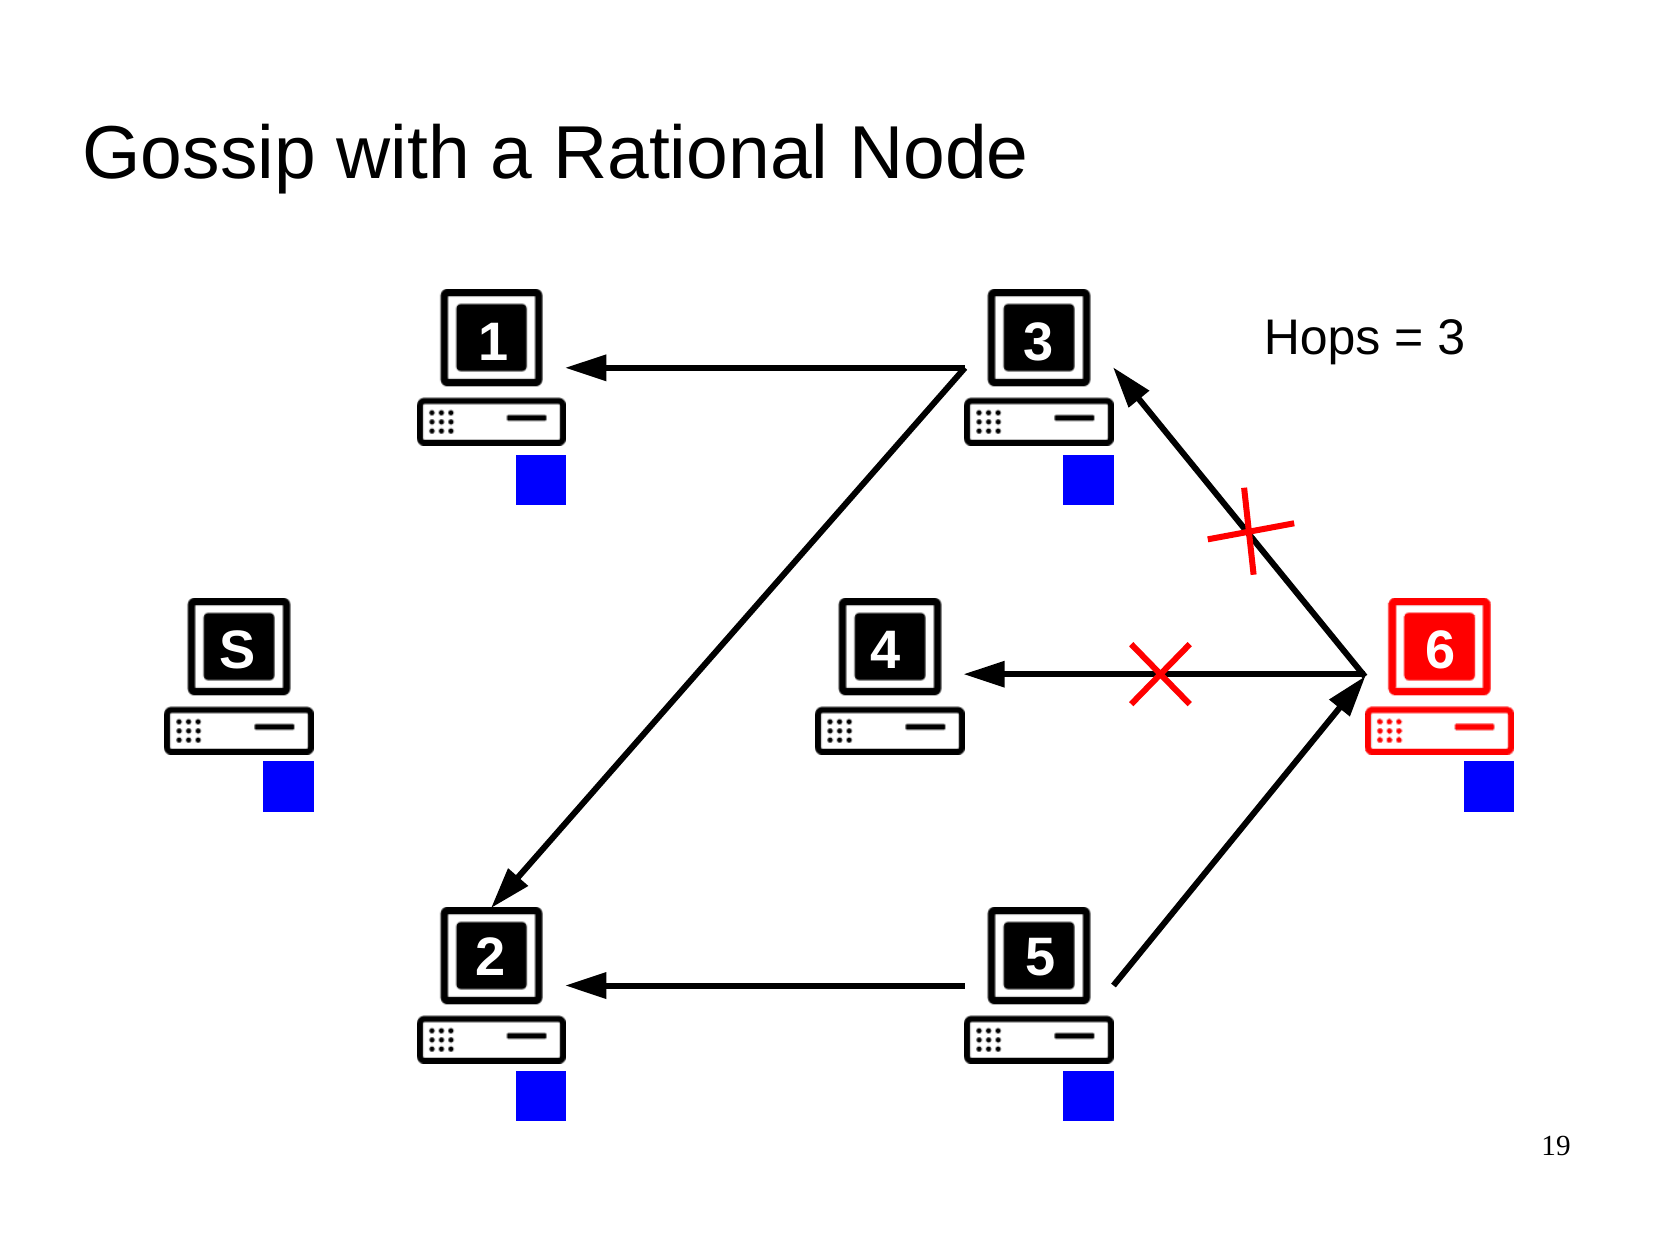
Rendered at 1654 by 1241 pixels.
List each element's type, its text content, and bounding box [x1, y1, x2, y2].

text_box 1 [463, 303, 521, 380]
picture [417, 289, 566, 446]
text_box S [204, 611, 262, 688]
text_box [1468, 761, 1514, 812]
text_box 6 [1410, 611, 1468, 859]
text_box [1063, 455, 1114, 505]
text_box [263, 761, 314, 812]
text_box Hops = 3 [1248, 301, 1513, 374]
picture [1365, 598, 1514, 755]
text_box [516, 455, 566, 505]
text_box [516, 1071, 566, 1121]
text_box 2 [460, 918, 518, 994]
picture [964, 907, 1114, 1064]
text_box [1063, 1071, 1114, 1121]
text_box 4 [855, 611, 913, 688]
picture [815, 598, 965, 755]
picture [164, 598, 314, 755]
picture [964, 289, 1114, 446]
picture [417, 907, 566, 1064]
title Gossip with a Rational Node [82, 49, 1571, 257]
text_box 3 [1009, 303, 1067, 380]
text_box 5 [1010, 918, 1068, 994]
